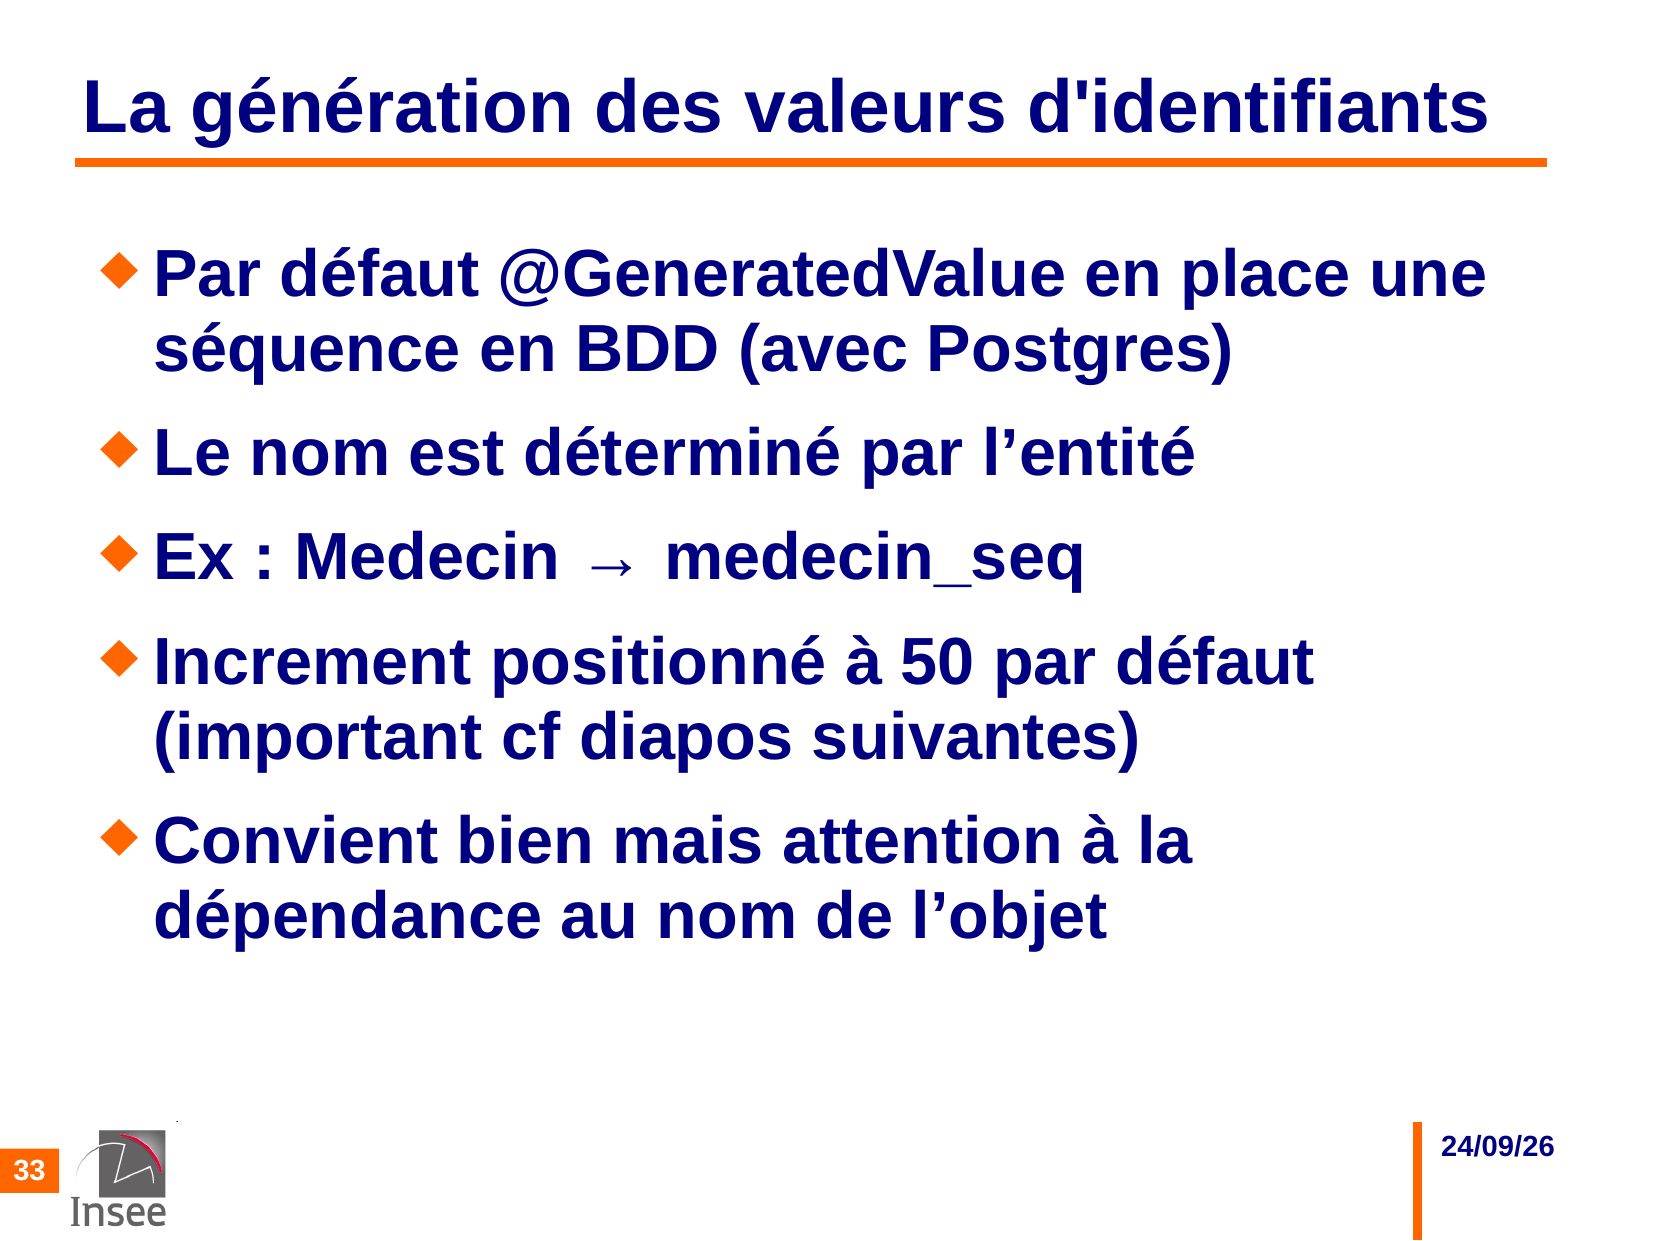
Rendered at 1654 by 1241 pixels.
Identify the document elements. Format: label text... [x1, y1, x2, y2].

picture [62, 1121, 178, 1241]
list Par défaut @GeneratedValue en place une séquence en BDD (avec Postgres) Le nom est déterminé par l’entité Ex : Medecin → medecin_seq Increment positionné à 50 par défaut (important cf diapos suivantes) Convient bien mais attention à la dépendance au nom de l’objet [82, 236, 1571, 1087]
title La génération des valeurs d'identifiants [82, 49, 1619, 163]
